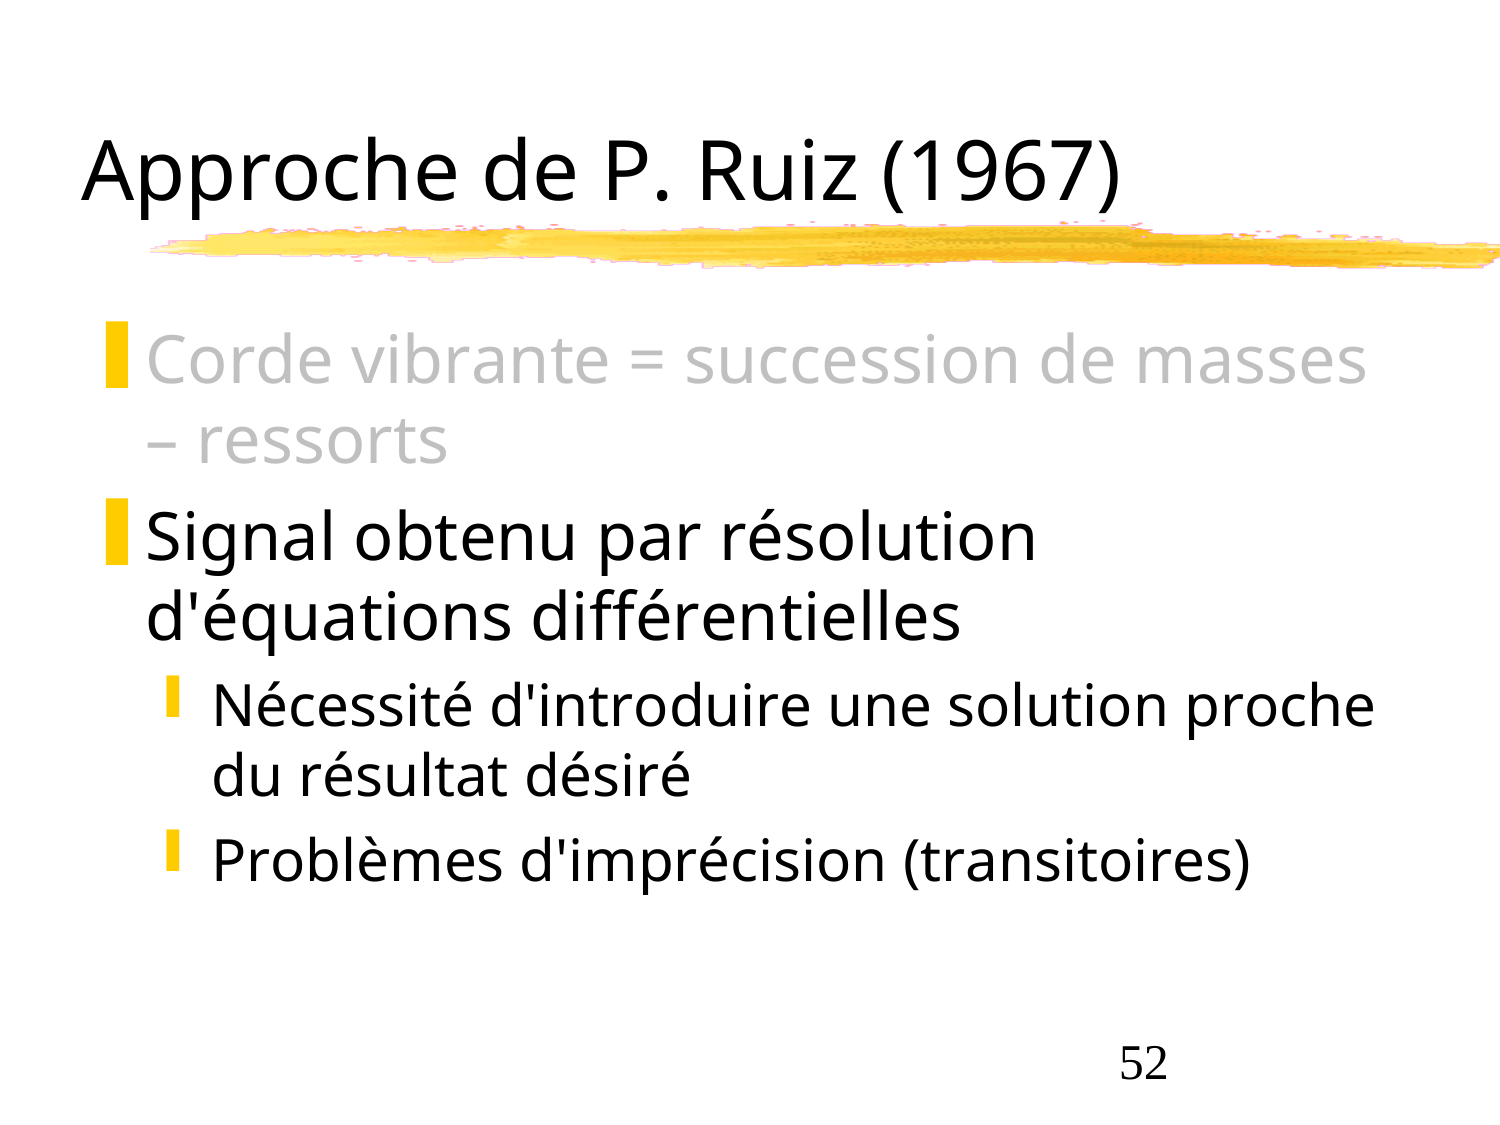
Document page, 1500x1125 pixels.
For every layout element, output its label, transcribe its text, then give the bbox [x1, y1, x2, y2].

title Approche de P. Ruiz (1967) [66, 8, 1342, 225]
list Corde vibrante = succession de masses – ressorts Signal obtenu par résolution d'équations différentielles Nécessité d'introduire une solution proche du résultat désiré Problèmes d'imprécision (transitoires) [74, 309, 1417, 1052]
picture [150, 215, 1500, 279]
